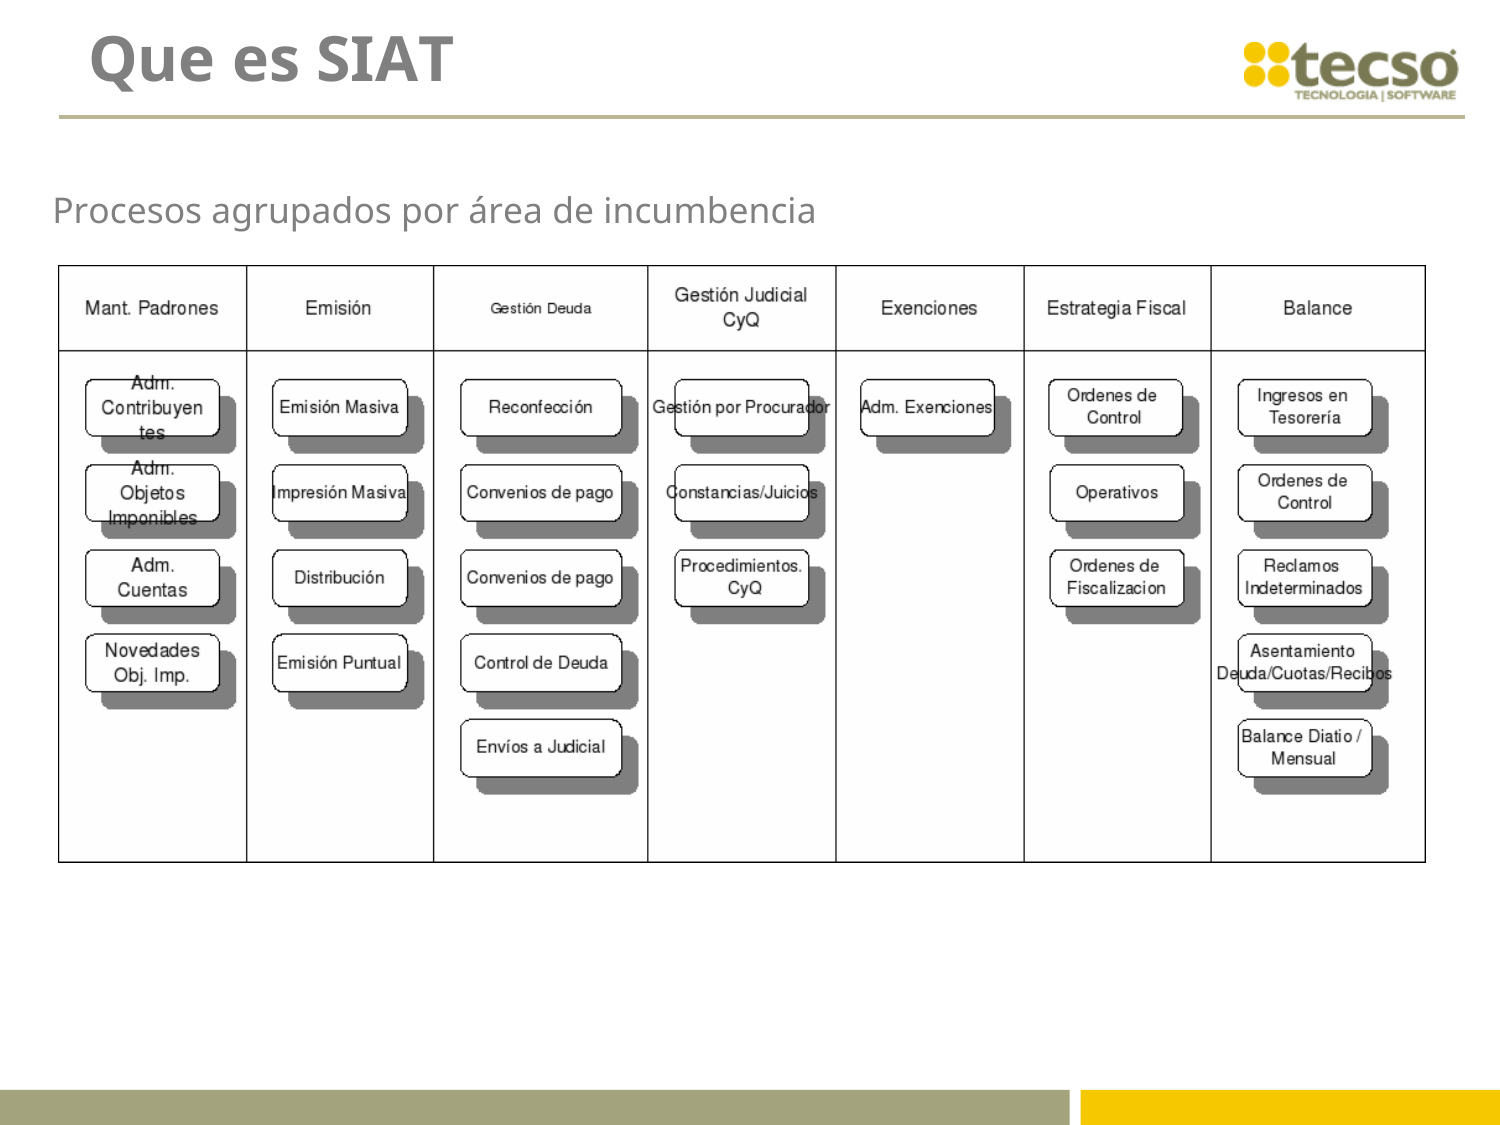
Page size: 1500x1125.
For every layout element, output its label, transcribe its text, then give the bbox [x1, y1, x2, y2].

picture [1244, 42, 1459, 102]
title Que es SIAT [73, 6, 1238, 112]
picture [58, 265, 1426, 863]
list Procesos agrupados por área de incumbencia [37, 112, 1426, 1013]
